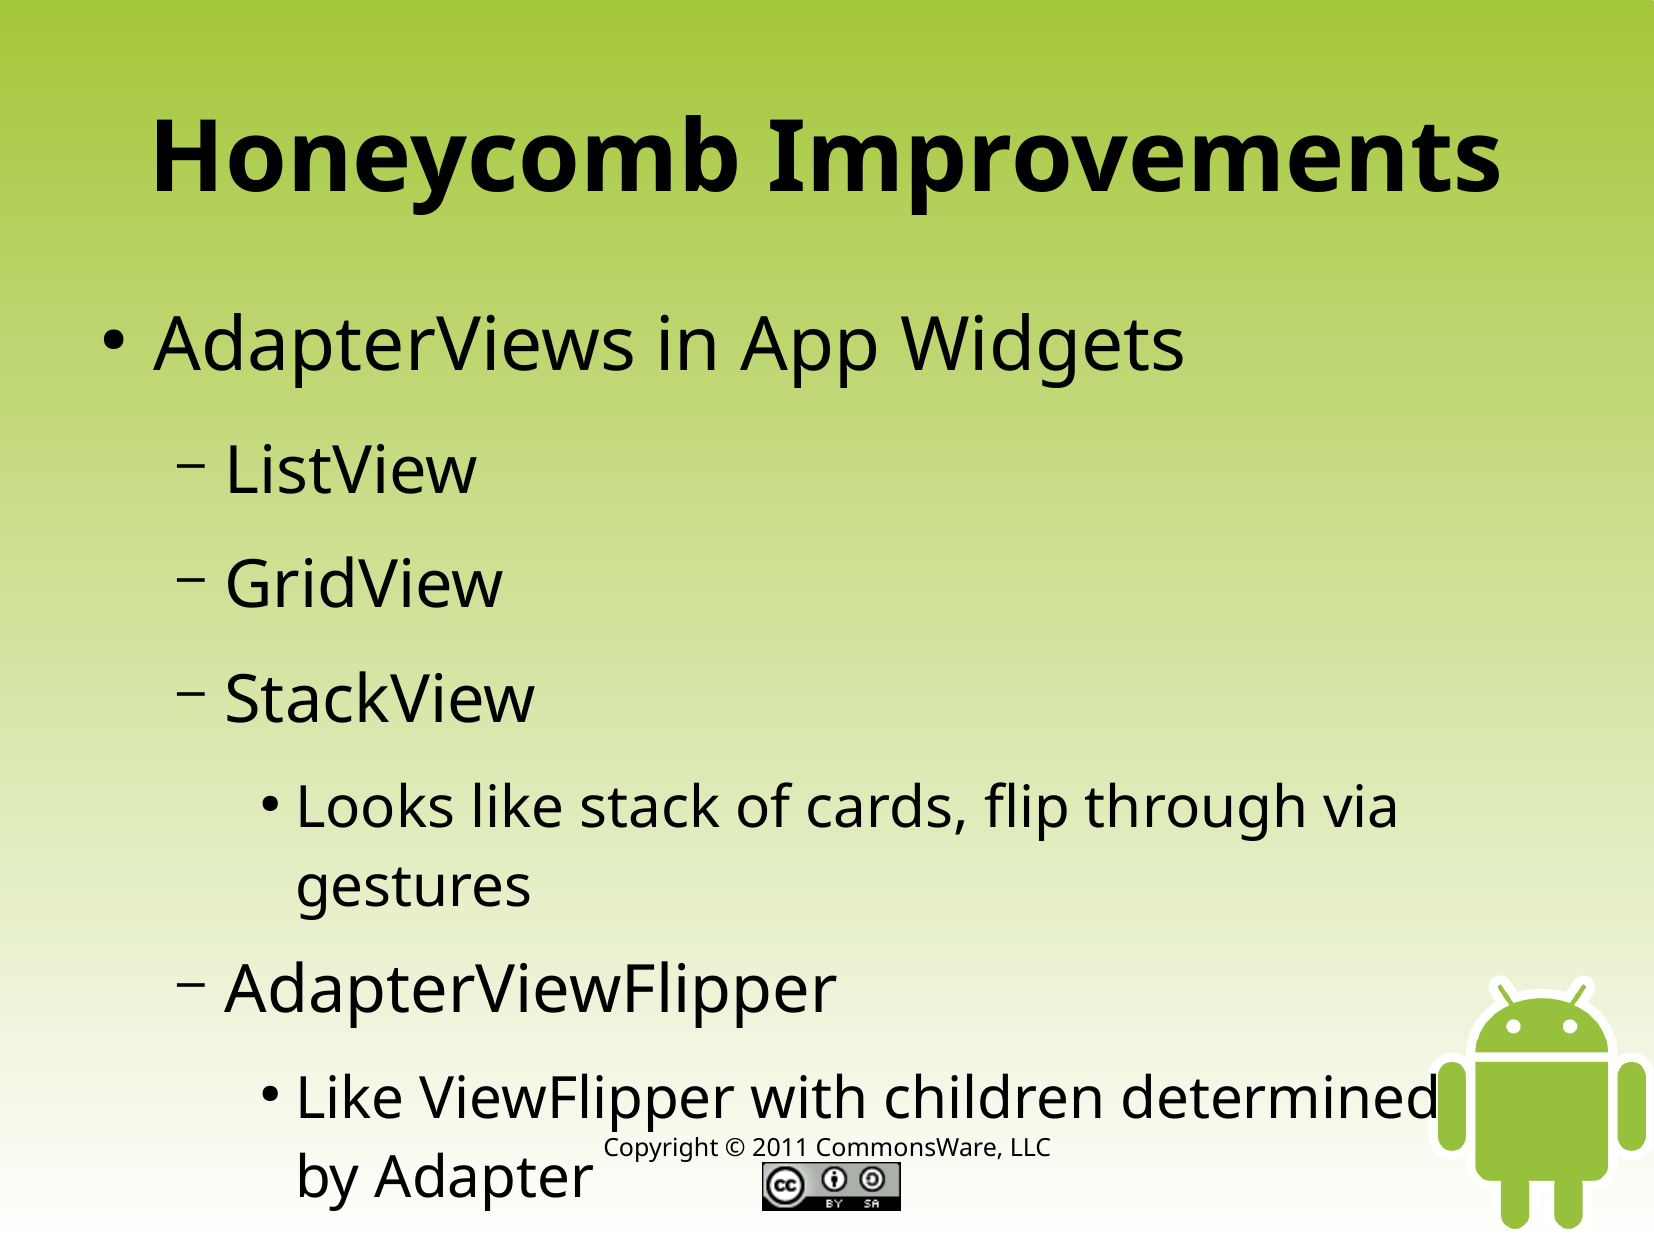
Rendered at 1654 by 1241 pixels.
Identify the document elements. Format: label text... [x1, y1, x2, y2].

title Honeycomb Improvements [82, 49, 1571, 257]
list AdapterViews in App Widgets ListView GridView StackView Looks like stack of cards, flip through via gestures AdapterViewFlipper Like ViewFlipper with children determined by Adapter [82, 290, 1571, 1109]
picture [1428, 975, 1654, 1238]
picture [762, 1162, 901, 1211]
